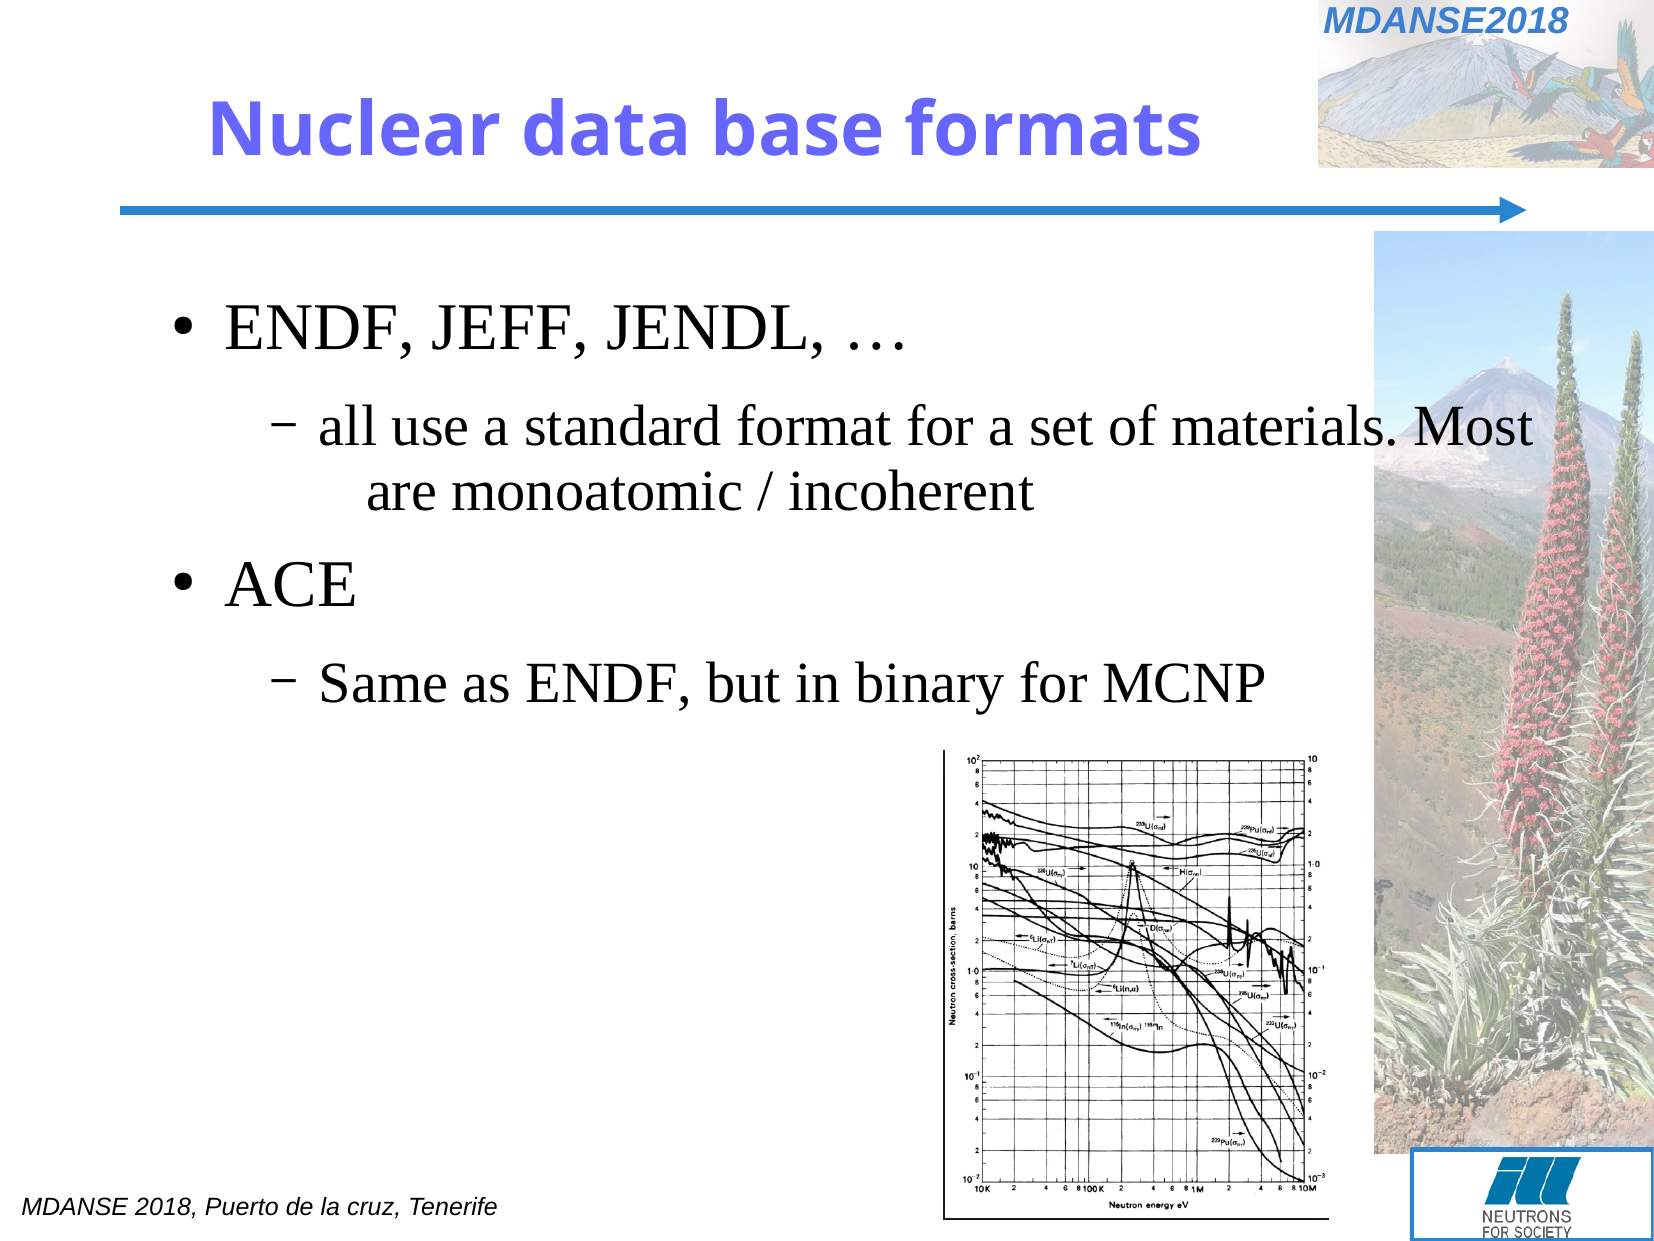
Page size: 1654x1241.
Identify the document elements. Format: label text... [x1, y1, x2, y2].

title Nuclear data base formats [82, 49, 1328, 203]
picture [943, 750, 1329, 1221]
picture [1479, 1153, 1583, 1241]
list ENDF, JEFF, JENDL, … all use a standard format for a set of materials. Most are monoatomic / incoherent ACE Same as ENDF, but in binary for MCNP [82, 290, 1571, 1010]
